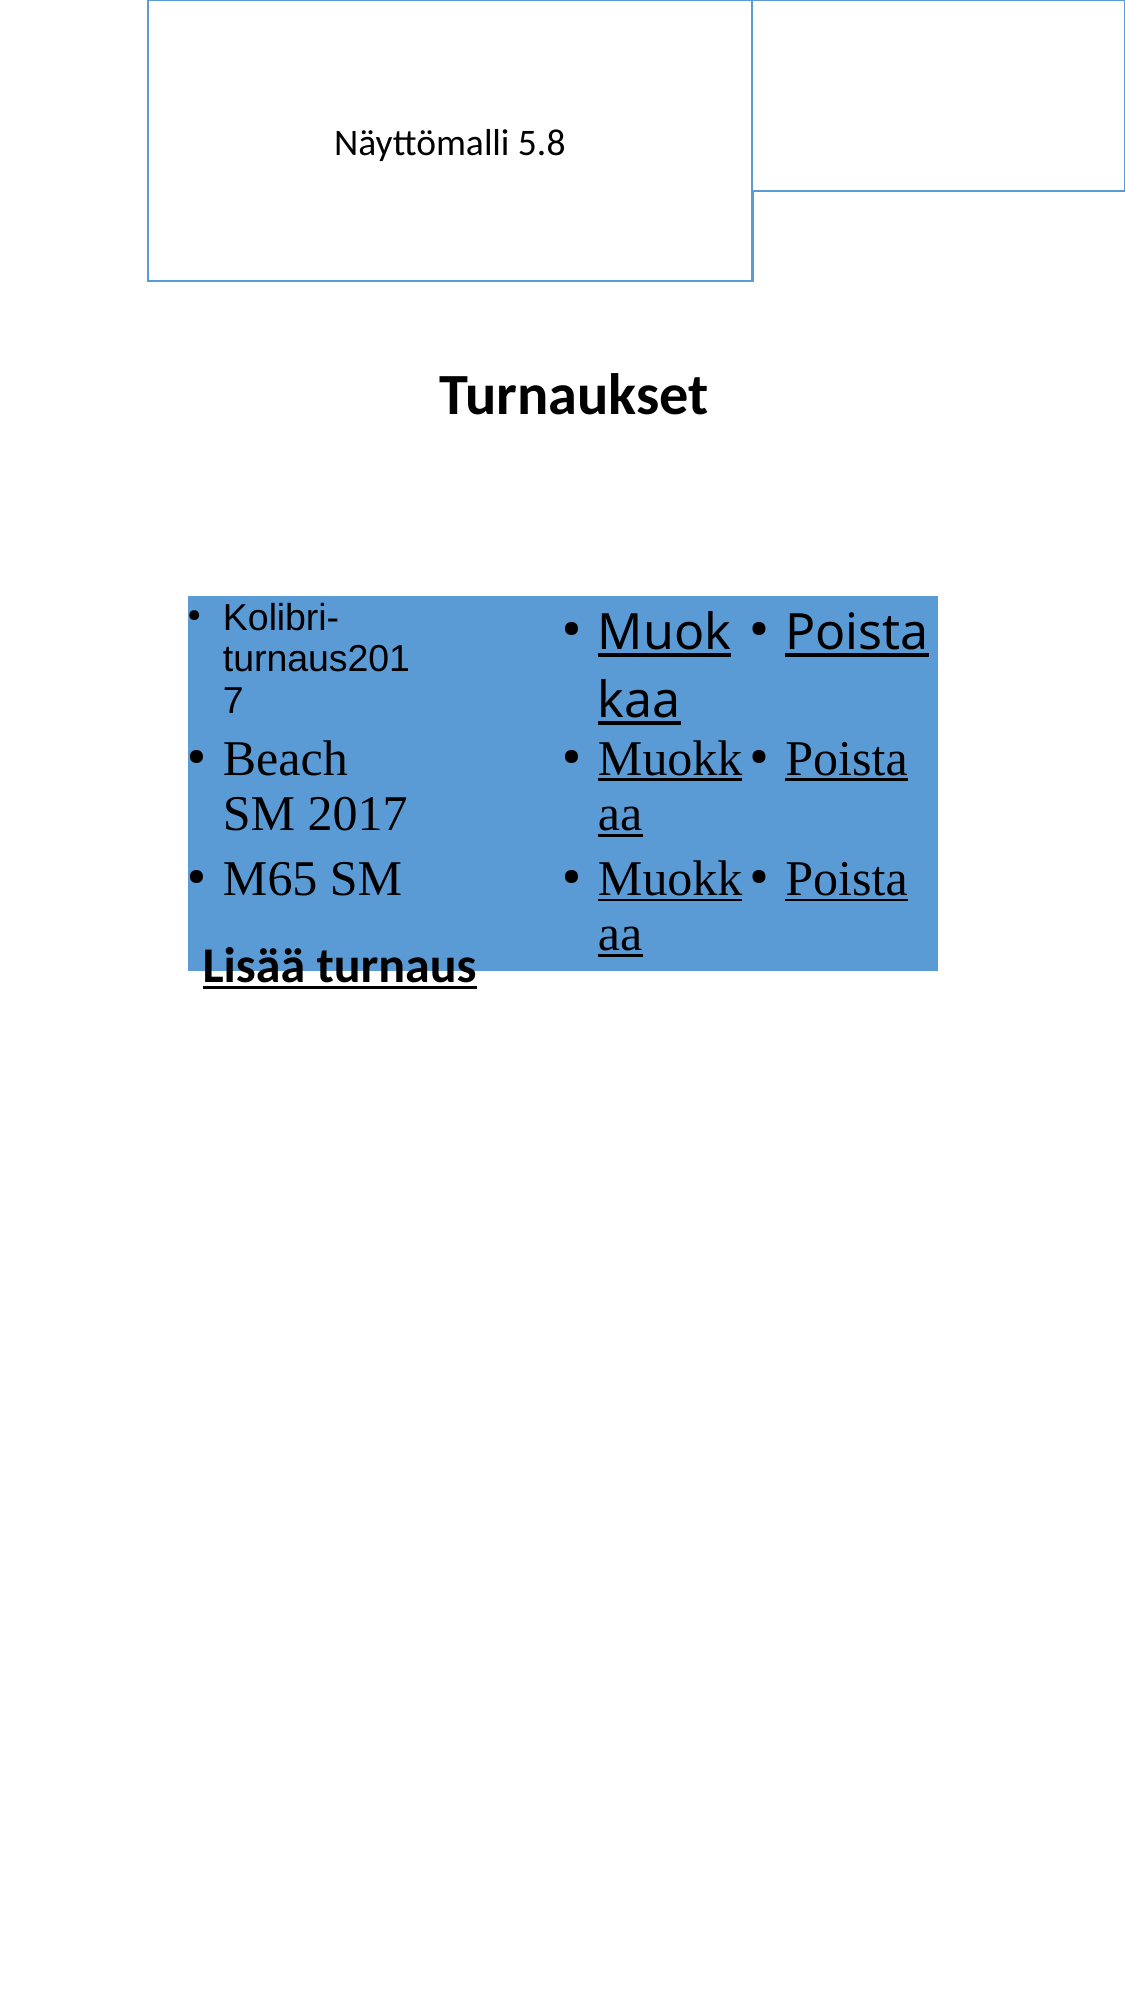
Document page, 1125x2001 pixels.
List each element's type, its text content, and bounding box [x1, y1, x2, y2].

table_header Poista [750, 596, 938, 731]
table_cell Beach SM 2017 [188, 731, 427, 851]
table_cell Muokkaa [563, 851, 750, 971]
table_header [427, 596, 563, 731]
text_box [752, 0, 1125, 191]
table_header Muokkaa [563, 596, 750, 731]
text_box Näyttömalli 5.8 [148, 0, 752, 281]
table_cell [427, 731, 563, 851]
text_box Lisää turnaus [187, 924, 495, 1001]
table_cell Poista [750, 731, 938, 851]
table_cell M65 SM [188, 851, 427, 924]
table_header Kolibri-turnaus2017 [188, 596, 427, 731]
text_box Turnaukset [424, 348, 728, 435]
table_cell Poista [750, 851, 938, 971]
table_cell Muokkaa [563, 731, 750, 851]
table_cell [427, 851, 563, 971]
